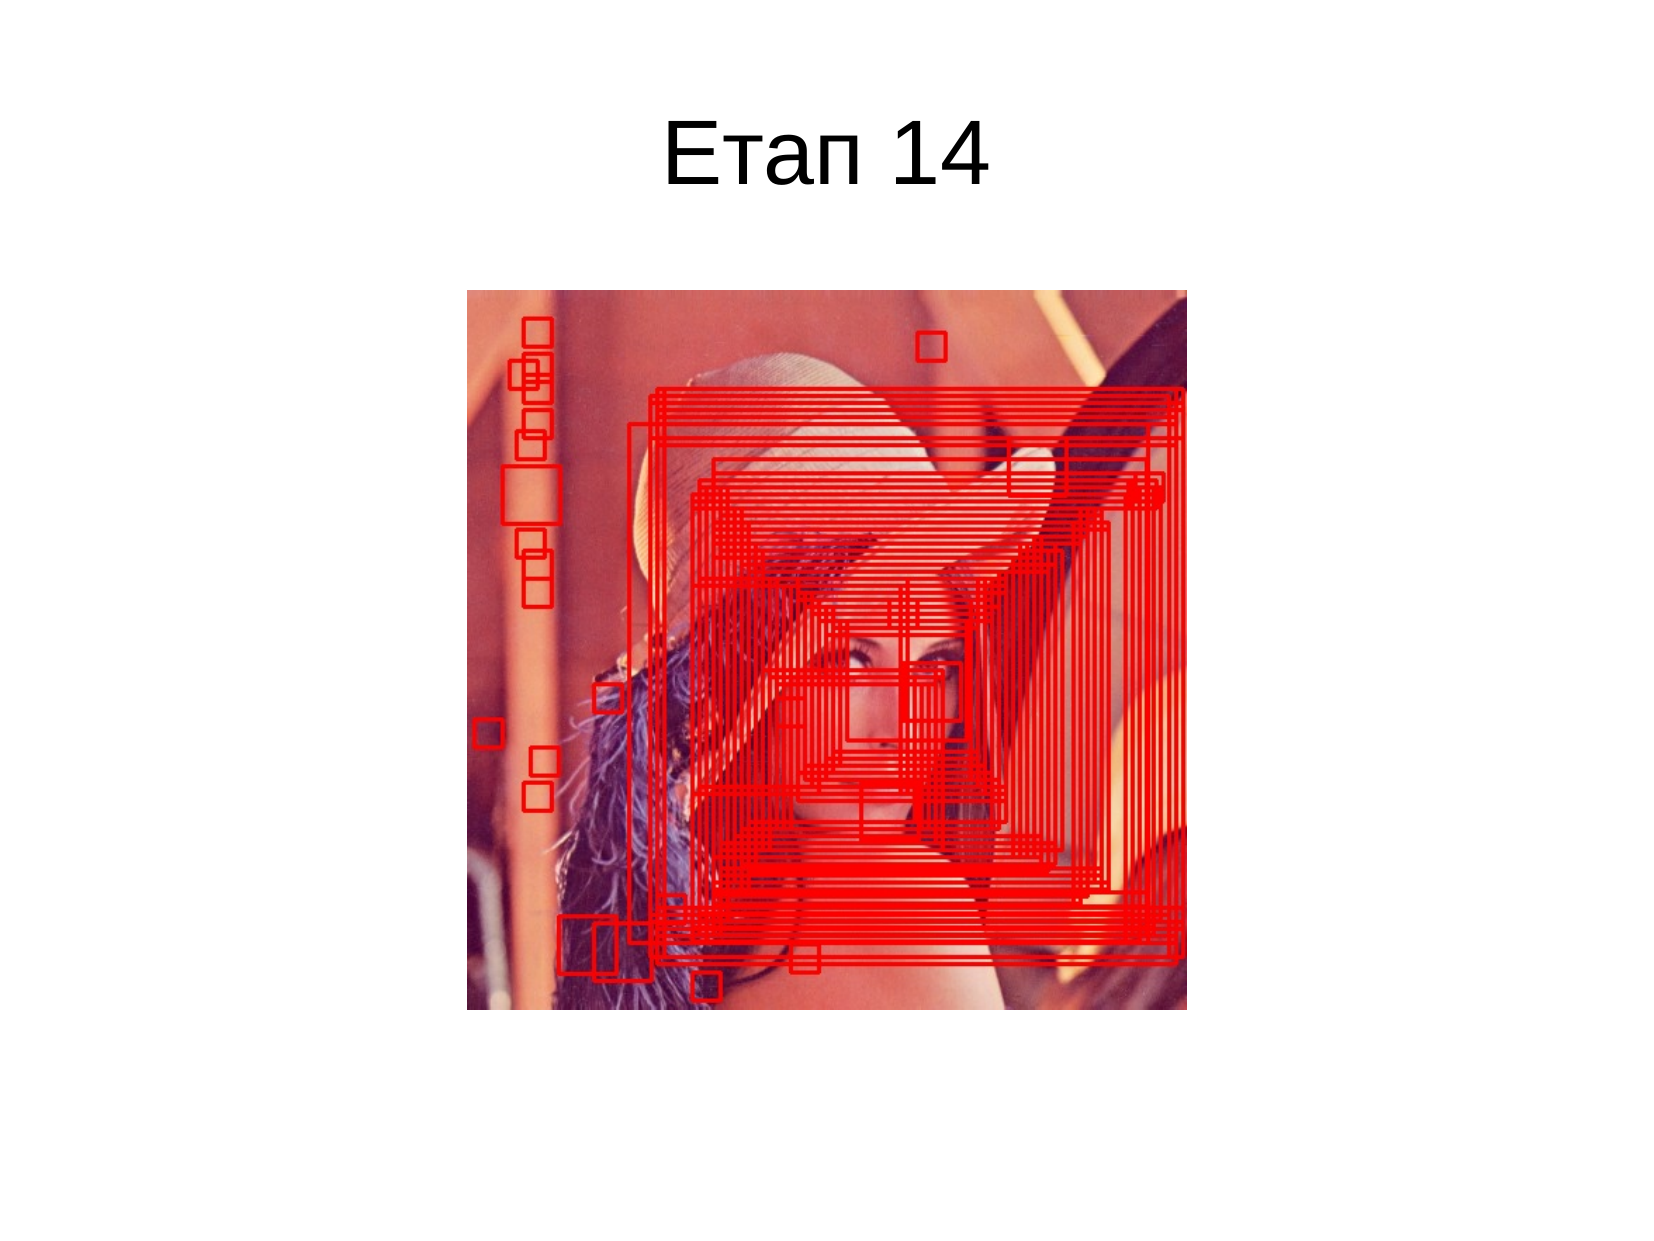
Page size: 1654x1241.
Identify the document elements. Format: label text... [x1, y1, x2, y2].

picture [467, 290, 1187, 1010]
title Етап 14 [82, 49, 1571, 257]
